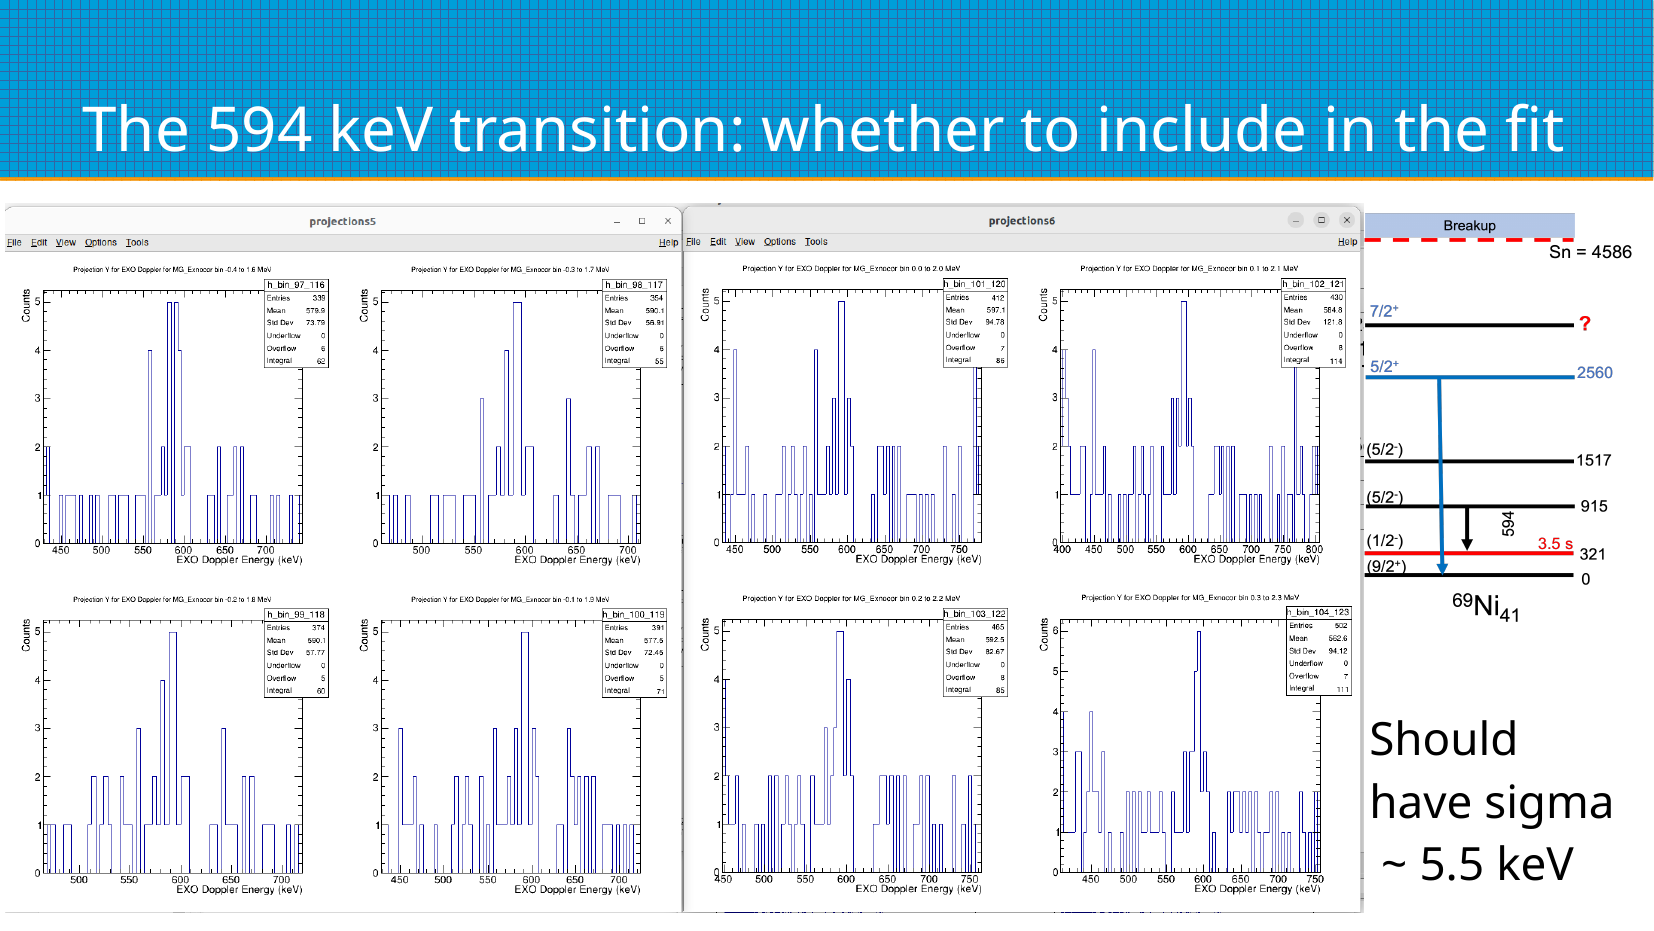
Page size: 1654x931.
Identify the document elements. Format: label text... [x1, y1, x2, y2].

title The 594 keV transition: whether to include in the fit [82, 14, 1571, 171]
picture [5, 203, 1643, 913]
text_box Should have sigma ~ 5.5 keV [1363, 700, 1630, 901]
